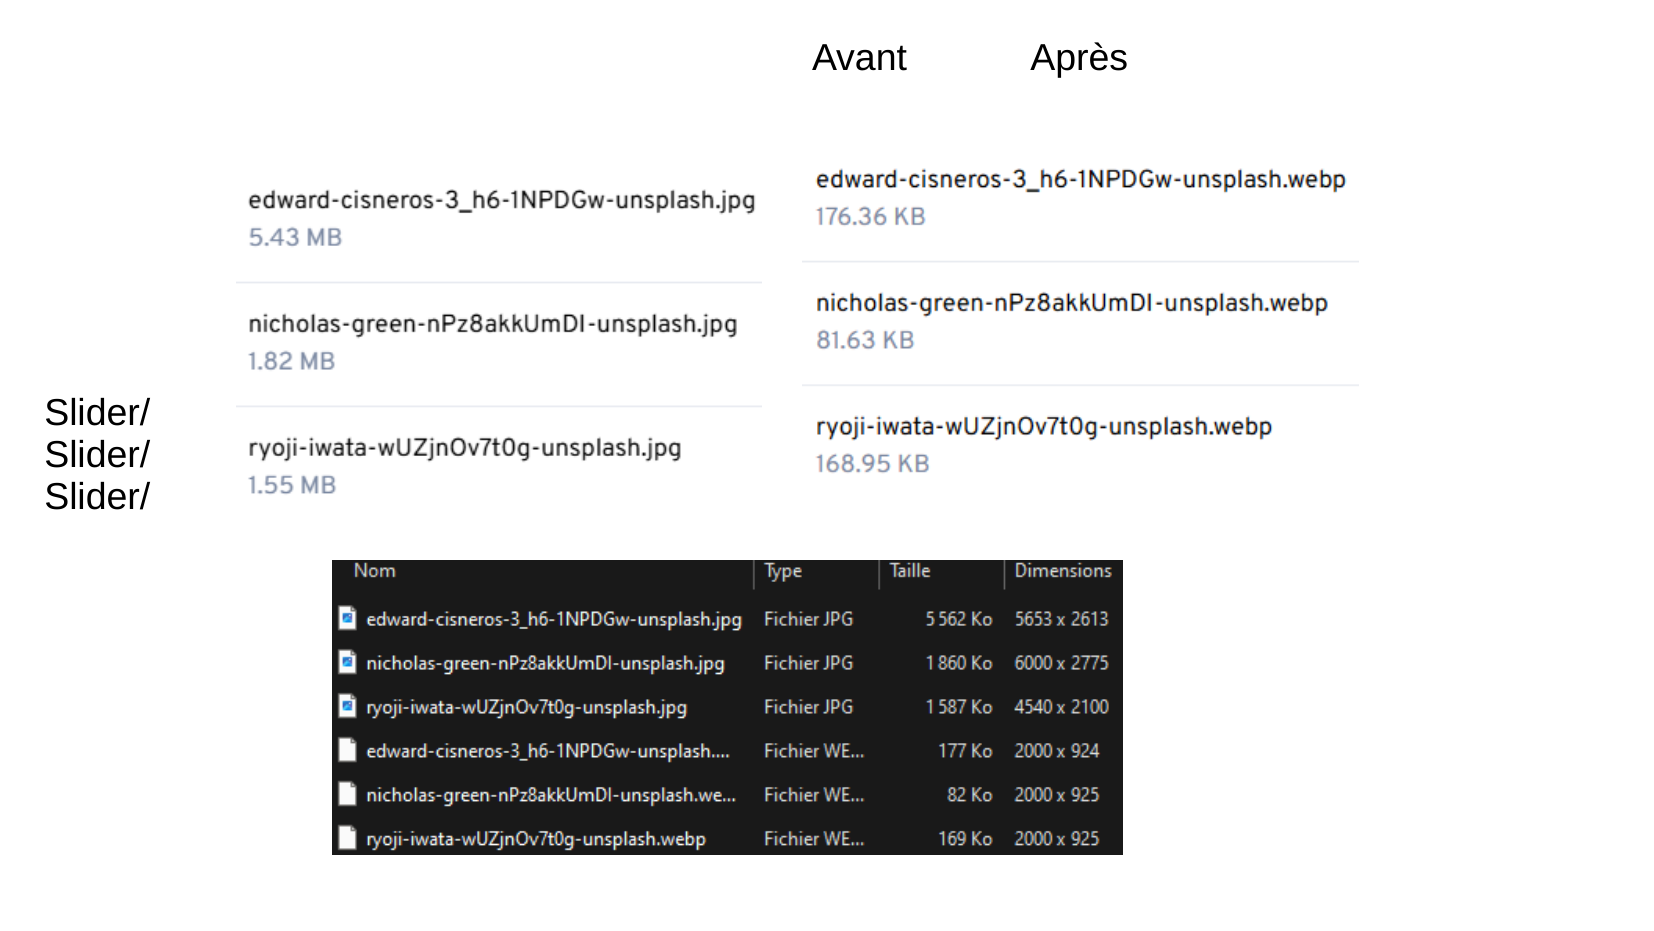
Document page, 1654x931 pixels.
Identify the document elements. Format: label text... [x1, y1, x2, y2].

picture [236, 177, 762, 514]
picture [802, 161, 1359, 502]
text_box Avant Après [797, 29, 1152, 89]
picture [332, 560, 1123, 855]
text_box Slider/ Slider/ Slider/ [29, 383, 355, 567]
